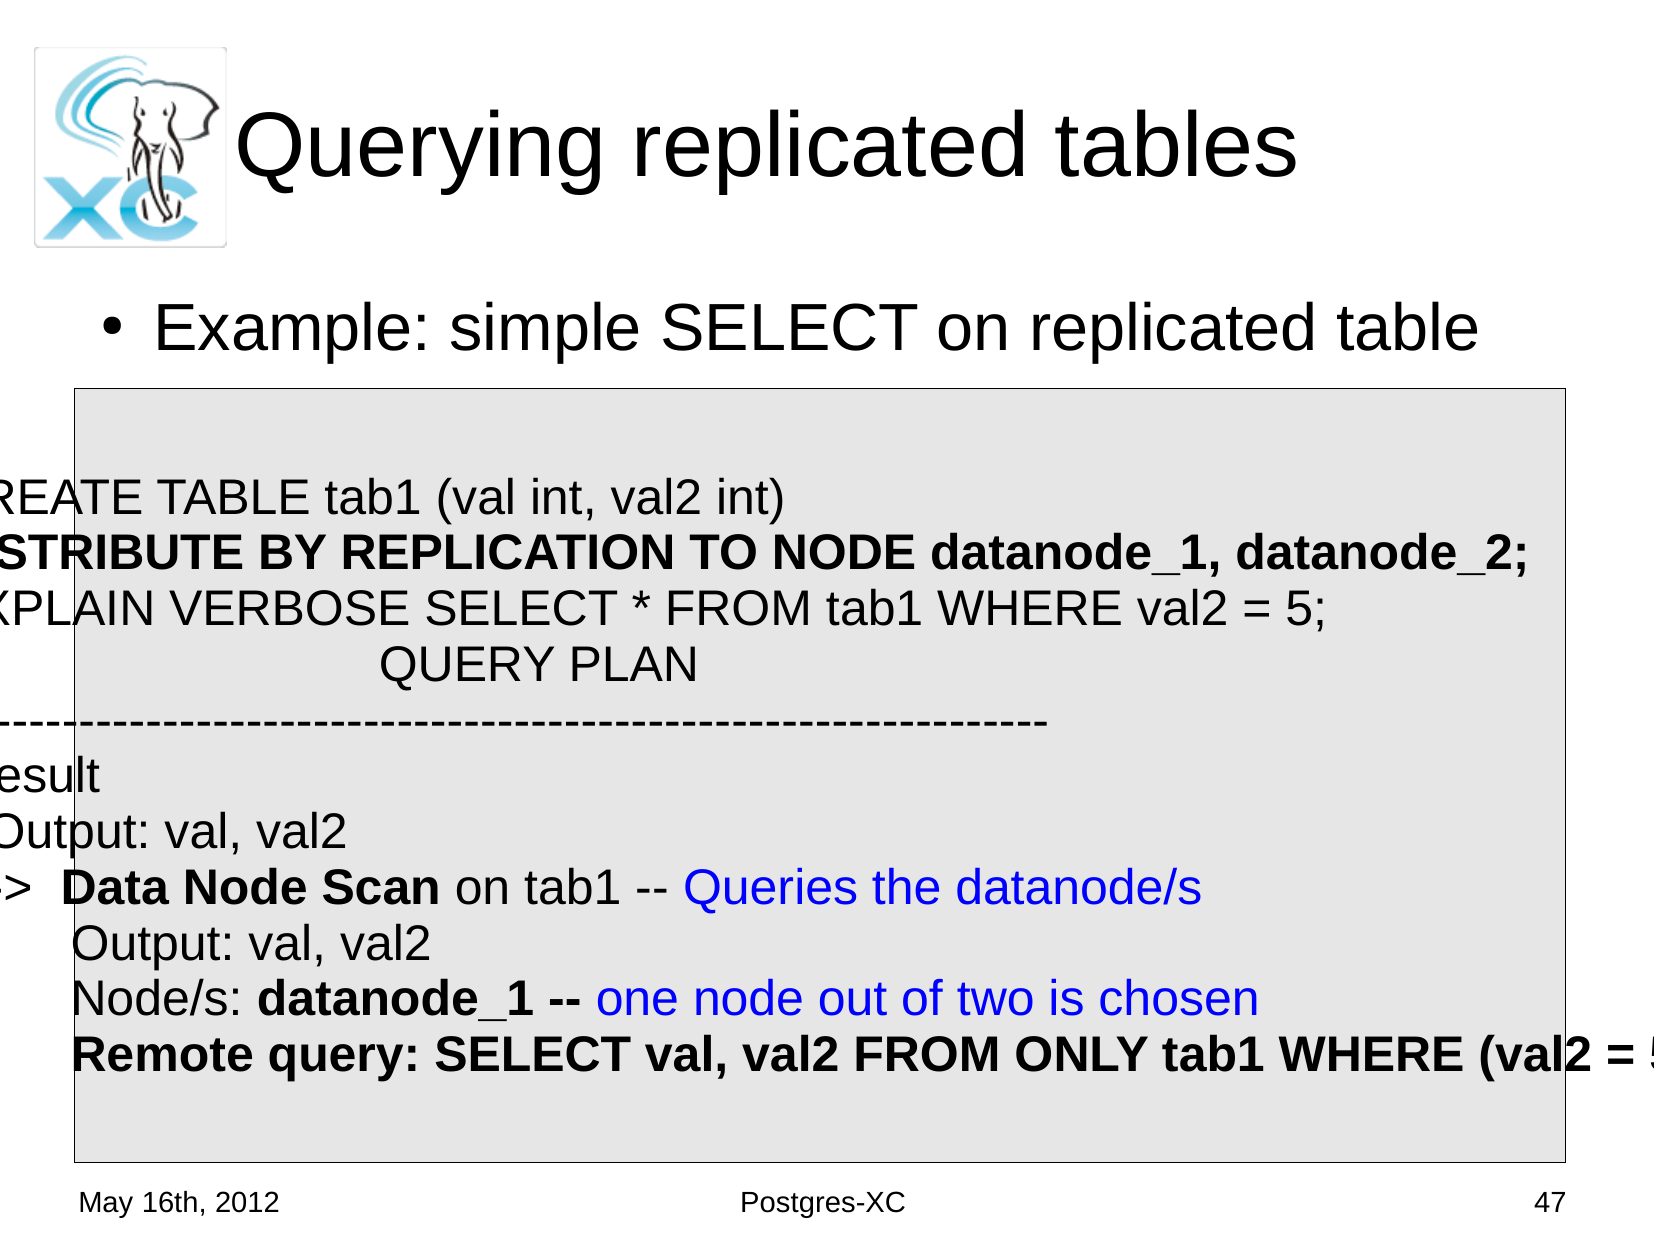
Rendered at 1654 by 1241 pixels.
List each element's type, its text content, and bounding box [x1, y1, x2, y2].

text_box CREATE TABLE tab1 (val int, val2 int) DISTRIBUTE BY REPLICATION TO NODE datanode_1, datanode_2; EXPLAIN VERBOSE SELECT * FROM tab1 WHERE val2 = 5; QUERY PLAN ------------------------------------------------------------------ Result Output: val, val2 -> Data Node Scan on tab1 -- Queries the datanode/s Output: val, val2 Node/s: datanode_1 -- one node out of two is chosen Remote query: SELECT val, val2 FROM ONLY tab1 WHERE (val2 = 5) [74, 388, 1566, 1163]
title Querying replicated tables [234, 48, 1599, 241]
picture [34, 47, 227, 248]
list Example: simple SELECT on replicated table [82, 290, 1571, 380]
